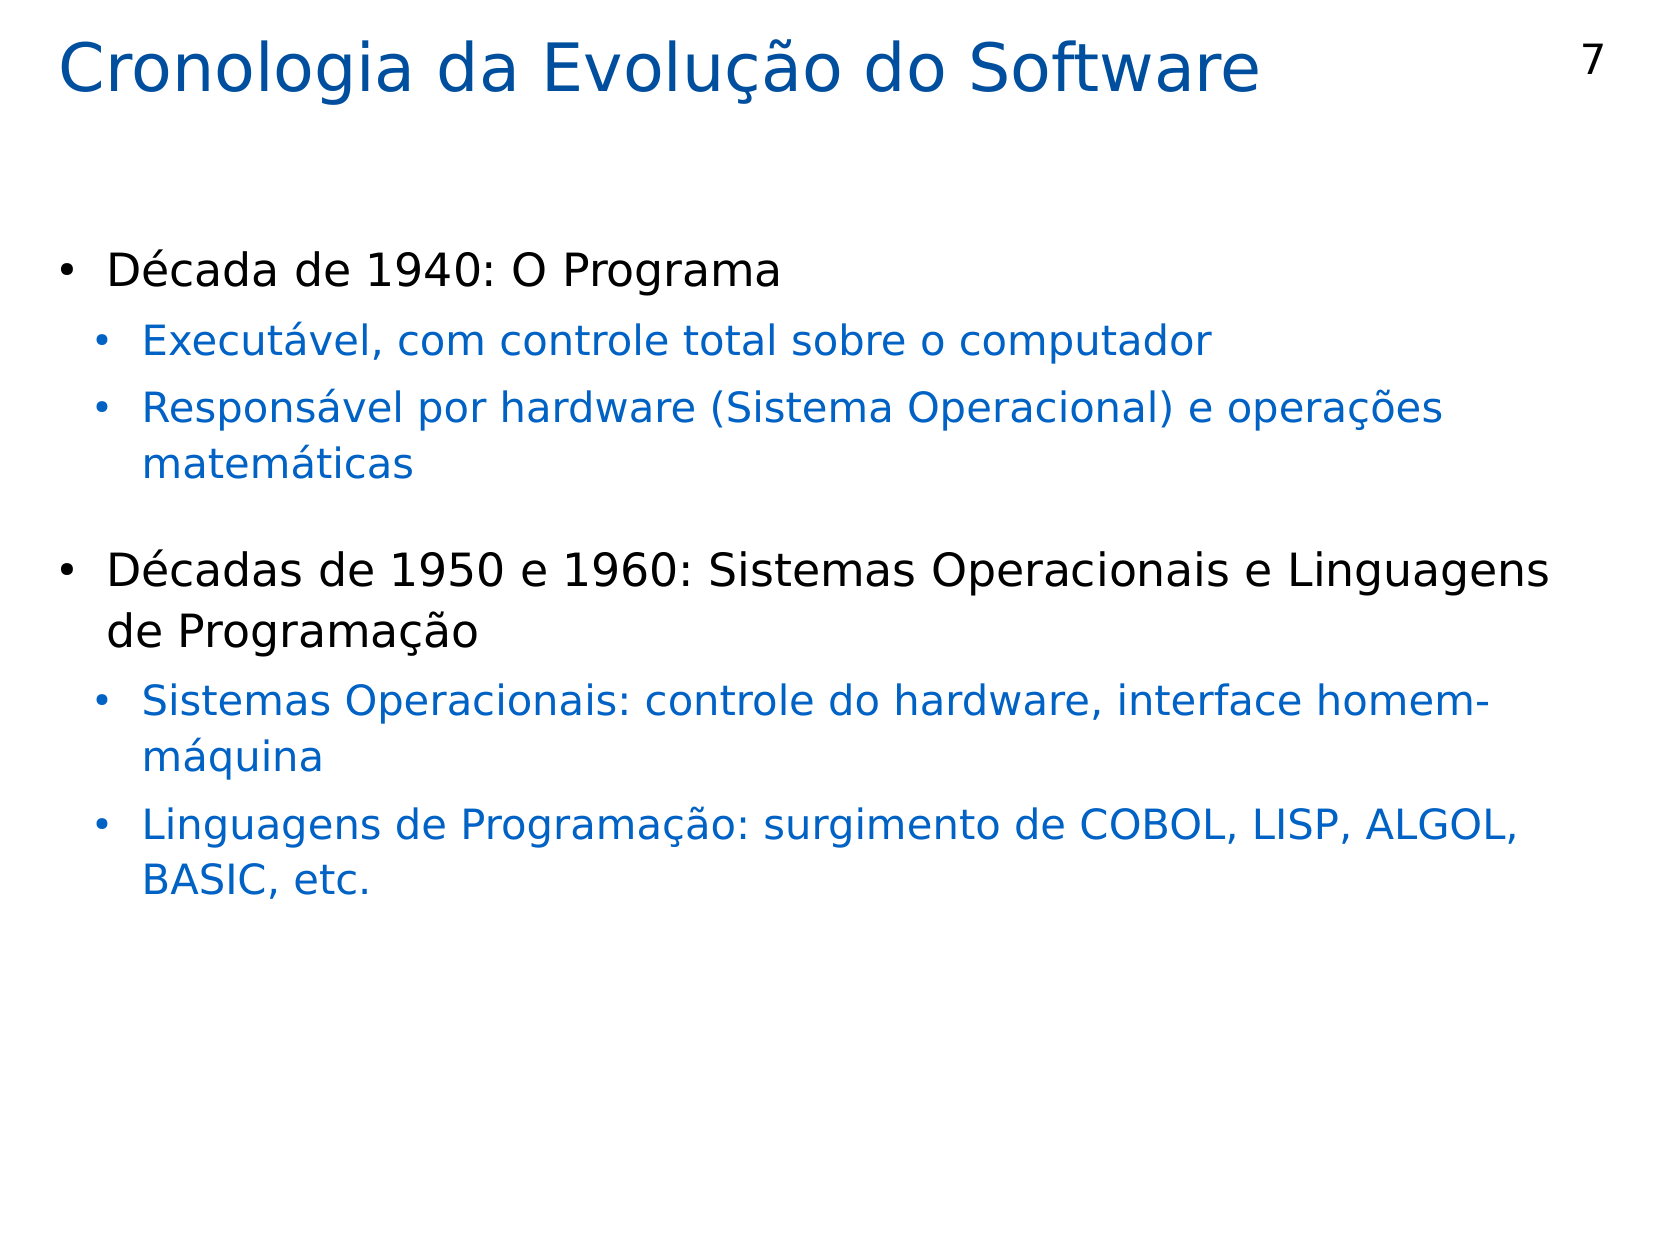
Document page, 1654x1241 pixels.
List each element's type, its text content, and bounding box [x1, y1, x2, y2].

list Década de 1940: O Programa Executável, com controle total sobre o computador Responsável por hardware (Sistema Operacional) e operações matemáticas Décadas de 1950 e 1960: Sistemas Operacionais e Linguagens de Programação Sistemas Operacionais: controle do hardware, interface homem-máquina Linguagens de Programação: surgimento de COBOL, LISP, ALGOL, BASIC, etc. [59, 236, 1595, 1211]
title Cronologia da Evolução do Software [59, 29, 1506, 148]
